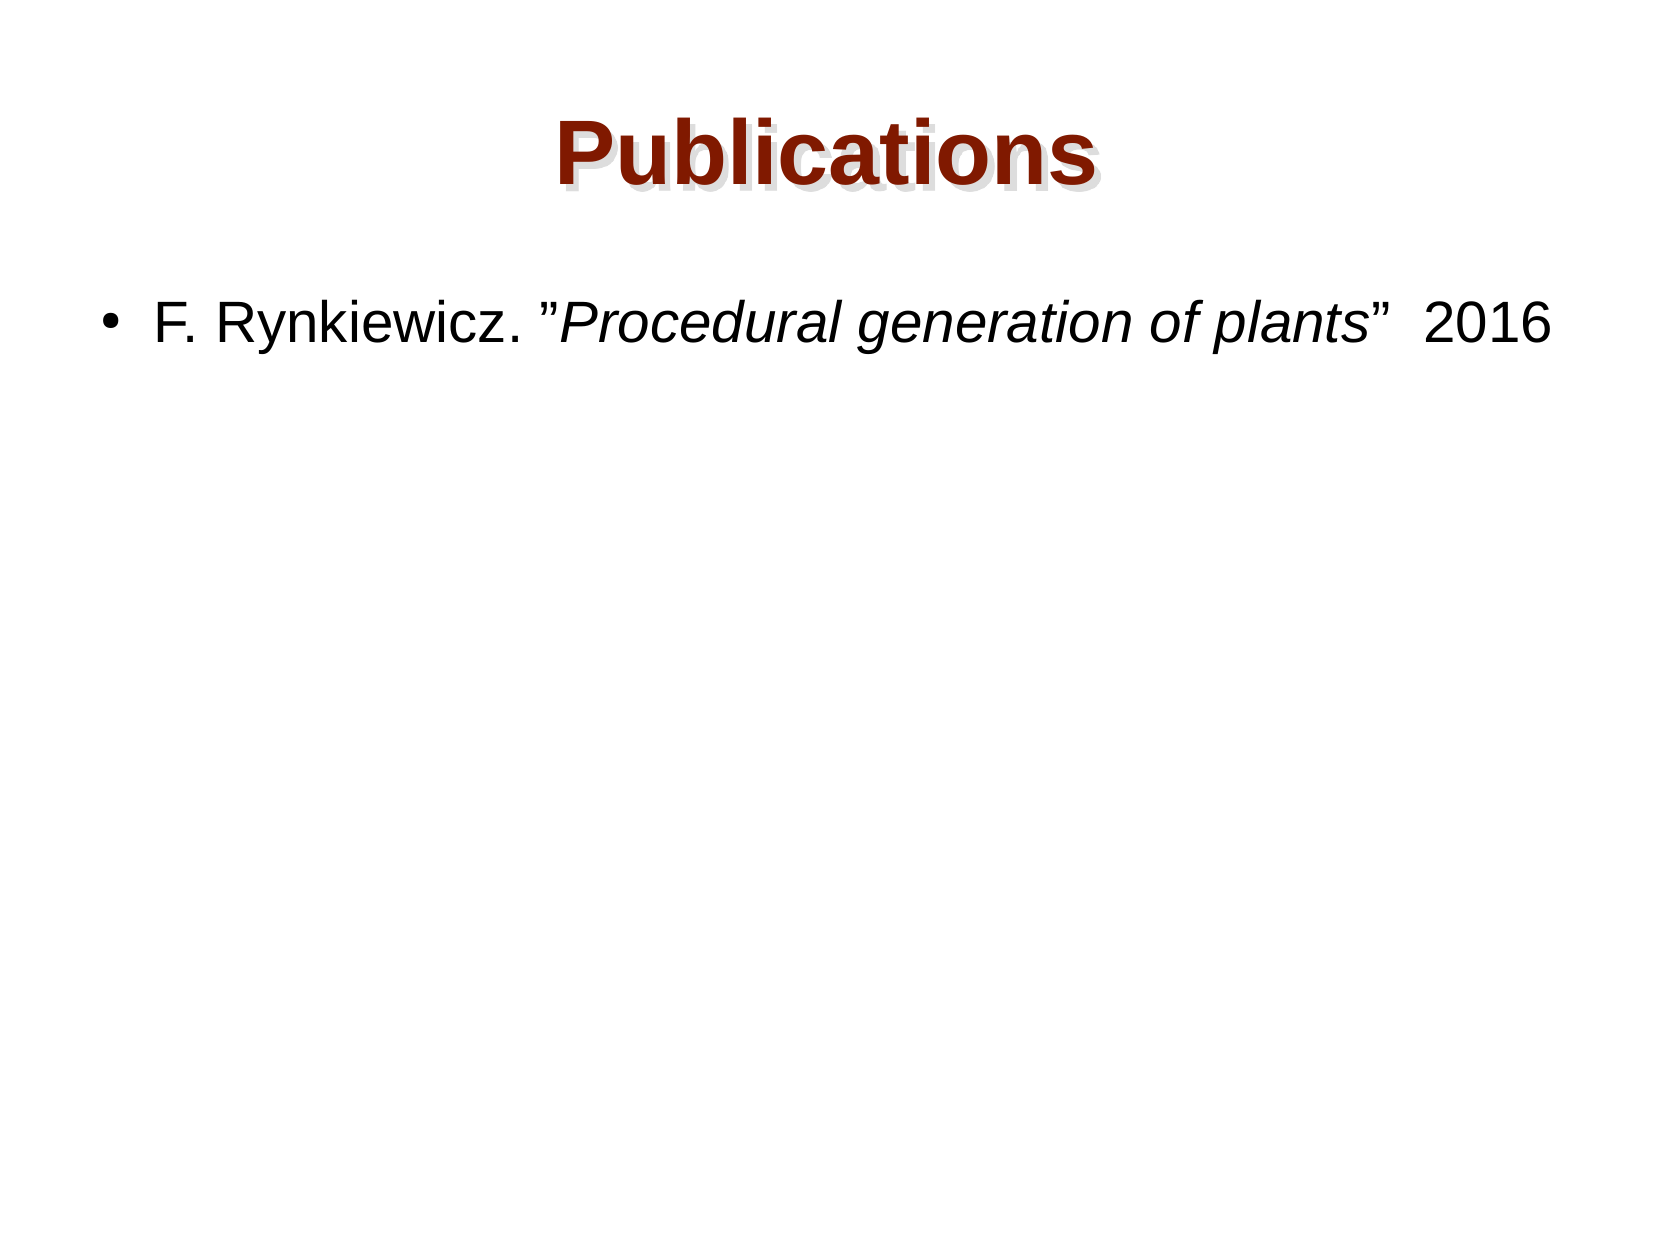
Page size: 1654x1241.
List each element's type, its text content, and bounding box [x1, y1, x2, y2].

list F. Rynkiewicz. ”Procedural generation of plants” 2016 [82, 290, 1571, 1010]
title Publications [82, 49, 1571, 257]
